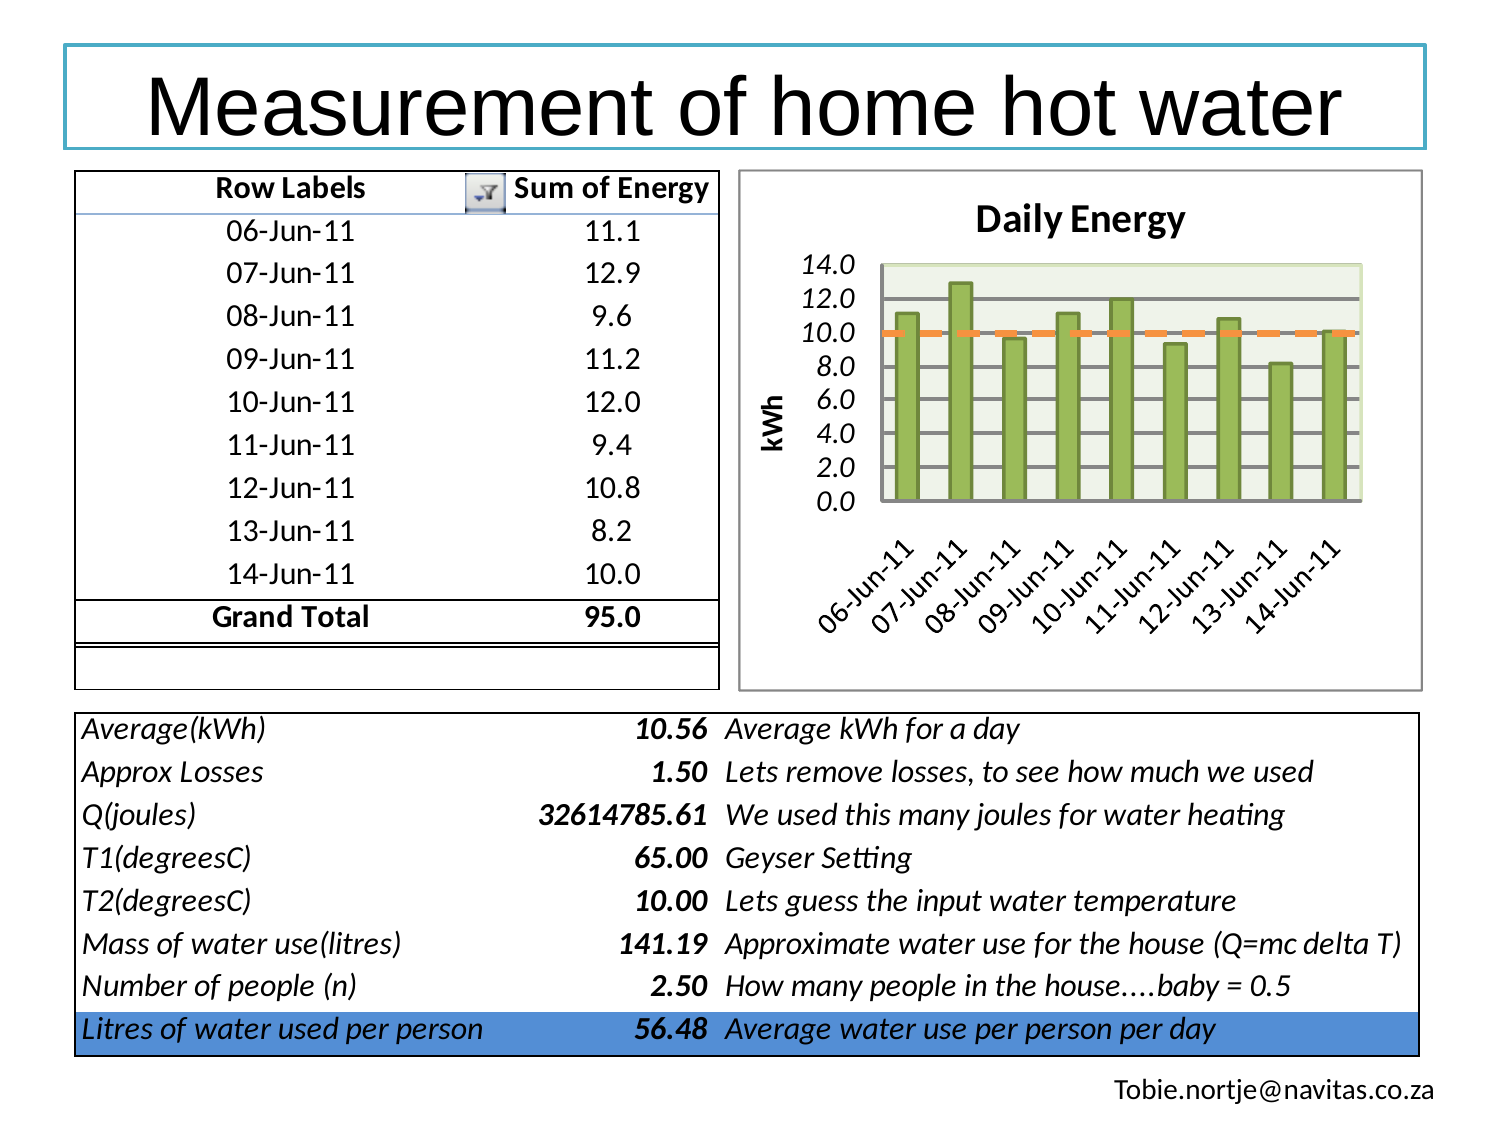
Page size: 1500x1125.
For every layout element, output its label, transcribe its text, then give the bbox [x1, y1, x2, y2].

title Measurement of home hot water energy [64, 45, 1426, 149]
picture [53, 149, 1447, 1088]
text_box Tobie.nortje@navitas.co.za [1079, 1058, 1471, 1118]
